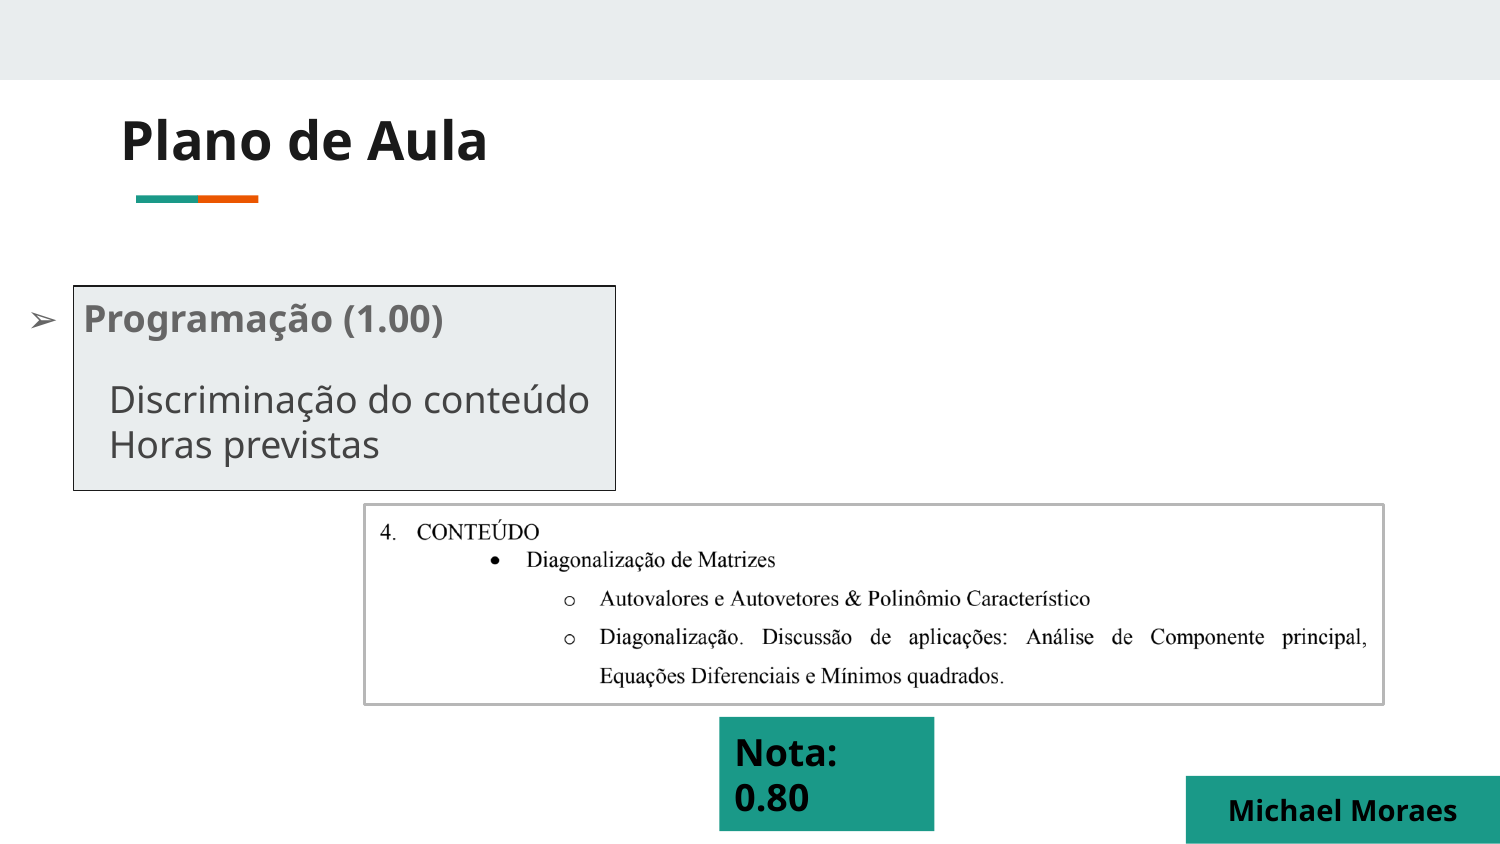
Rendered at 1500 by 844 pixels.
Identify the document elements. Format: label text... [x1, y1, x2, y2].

title Plano de Aula [105, 91, 1367, 180]
list Programação (1.00) [0, 280, 575, 529]
text_box Nota: 0.80 [719, 716, 935, 832]
text_box [575, 285, 616, 382]
picture [365, 506, 1382, 703]
text_box Discriminação do conteúdo Horas previstas [93, 382, 616, 595]
text_box Michael Moraes [1185, 775, 1500, 844]
